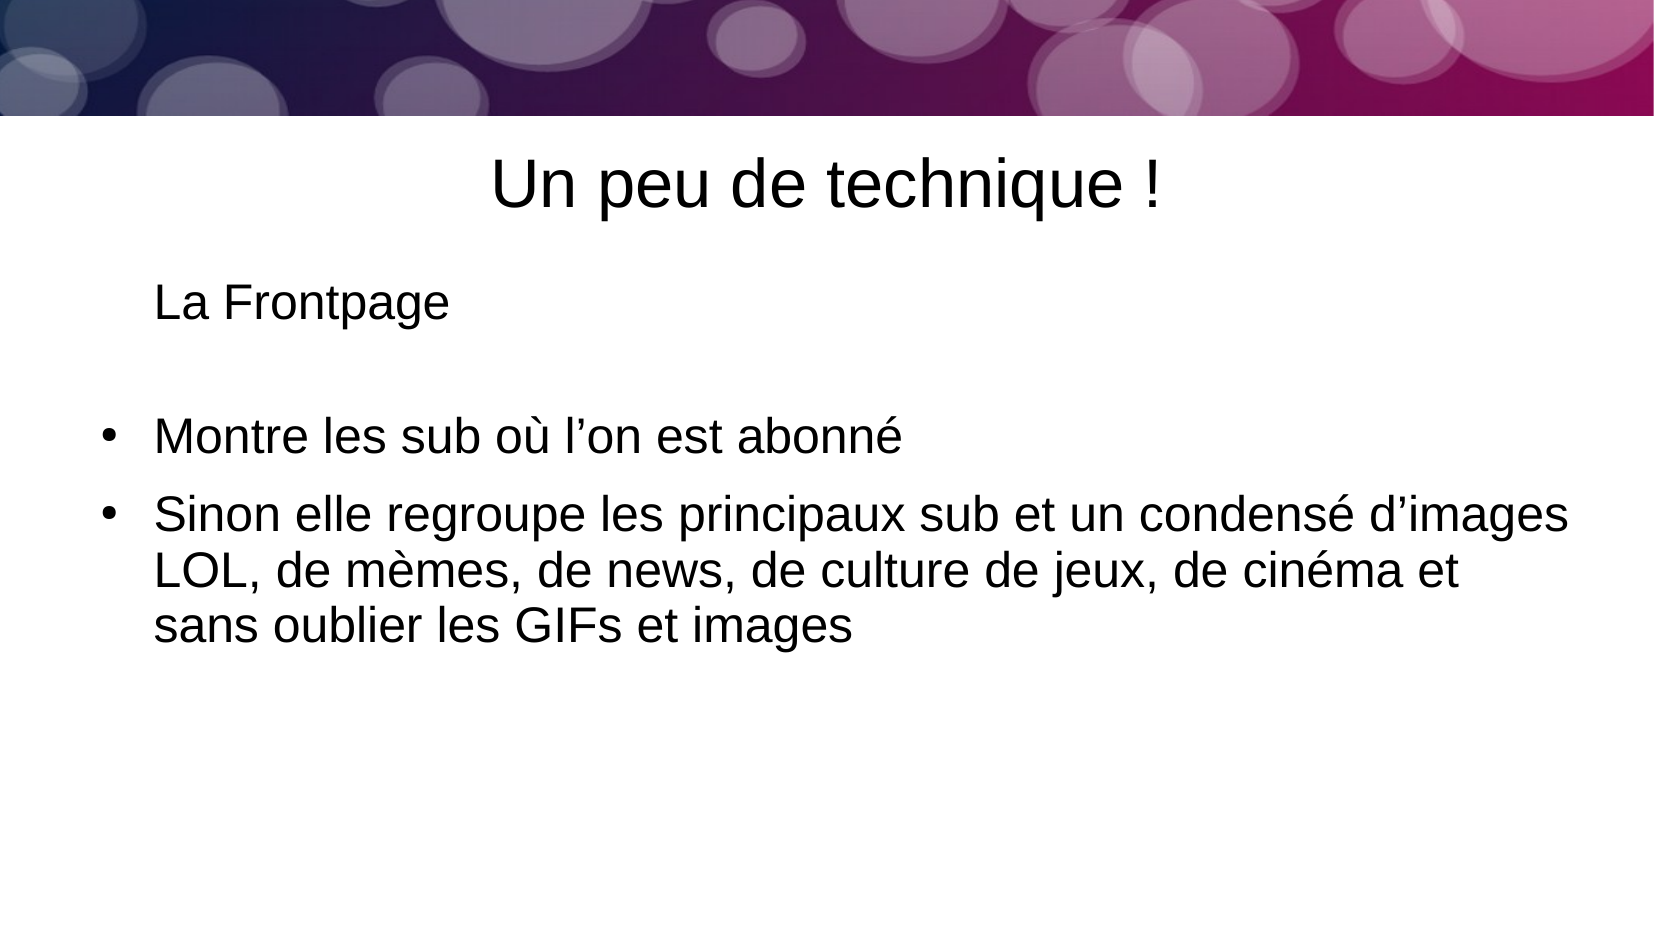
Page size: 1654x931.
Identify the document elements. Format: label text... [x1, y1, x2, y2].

list La Frontpage Montre les sub où l’on est abonné Sinon elle regroupe les principaux sub et un condensé d’images LOL, de mèmes, de news, de culture de jeux, de cinéma et sans oublier les GIFs et images [82, 274, 1571, 815]
title Un peu de technique ! [82, 119, 1571, 248]
picture [0, 0, 1654, 116]
